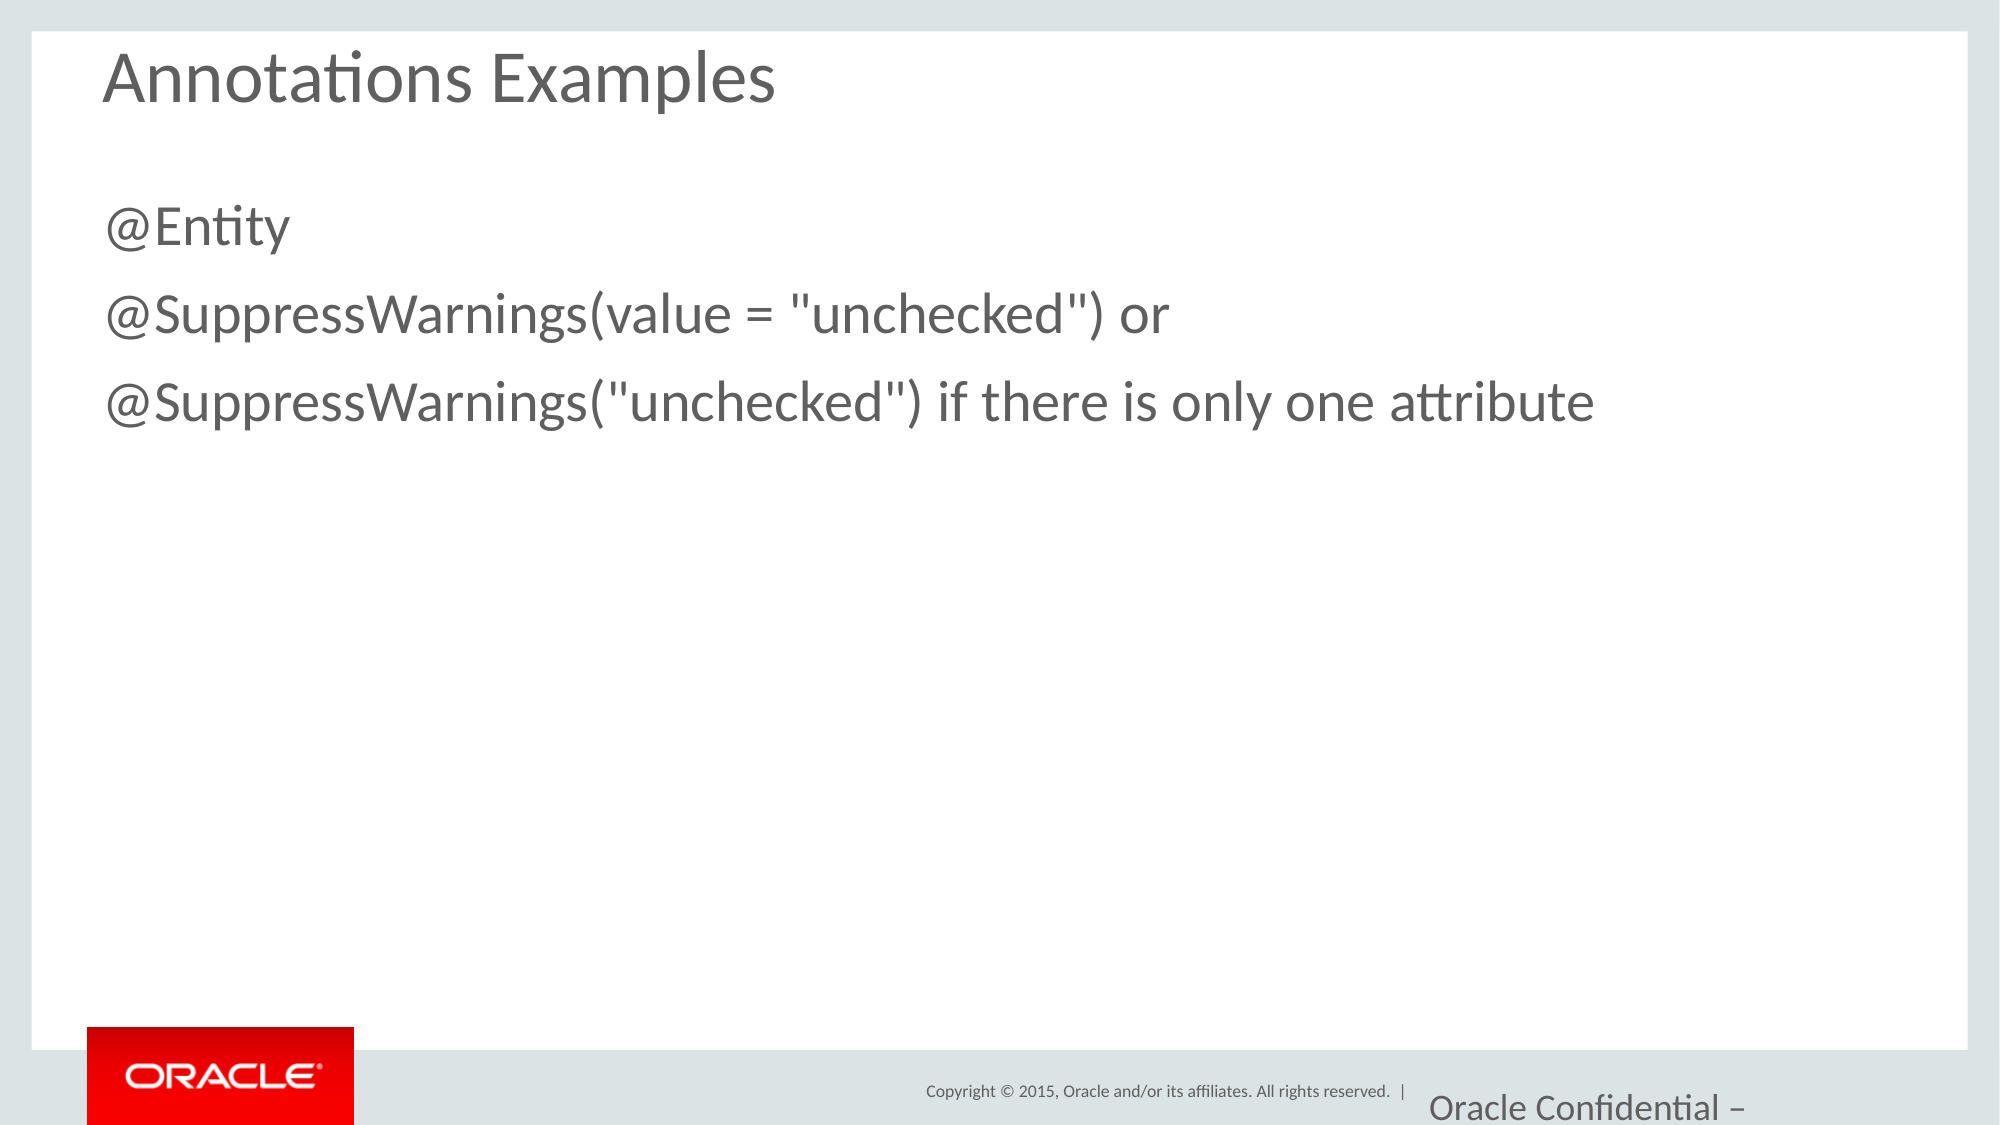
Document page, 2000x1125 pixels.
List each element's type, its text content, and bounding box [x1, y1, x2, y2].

list @Entity @SuppressWarnings(value = "unchecked") or @SuppressWarnings("unchecked") if there is only one attribute [87, 187, 1913, 913]
footer Oracle Confidential – Restricted [1414, 1075, 1865, 1106]
title Annotations Examples [87, 37, 1913, 121]
picture [87, 1027, 354, 1125]
